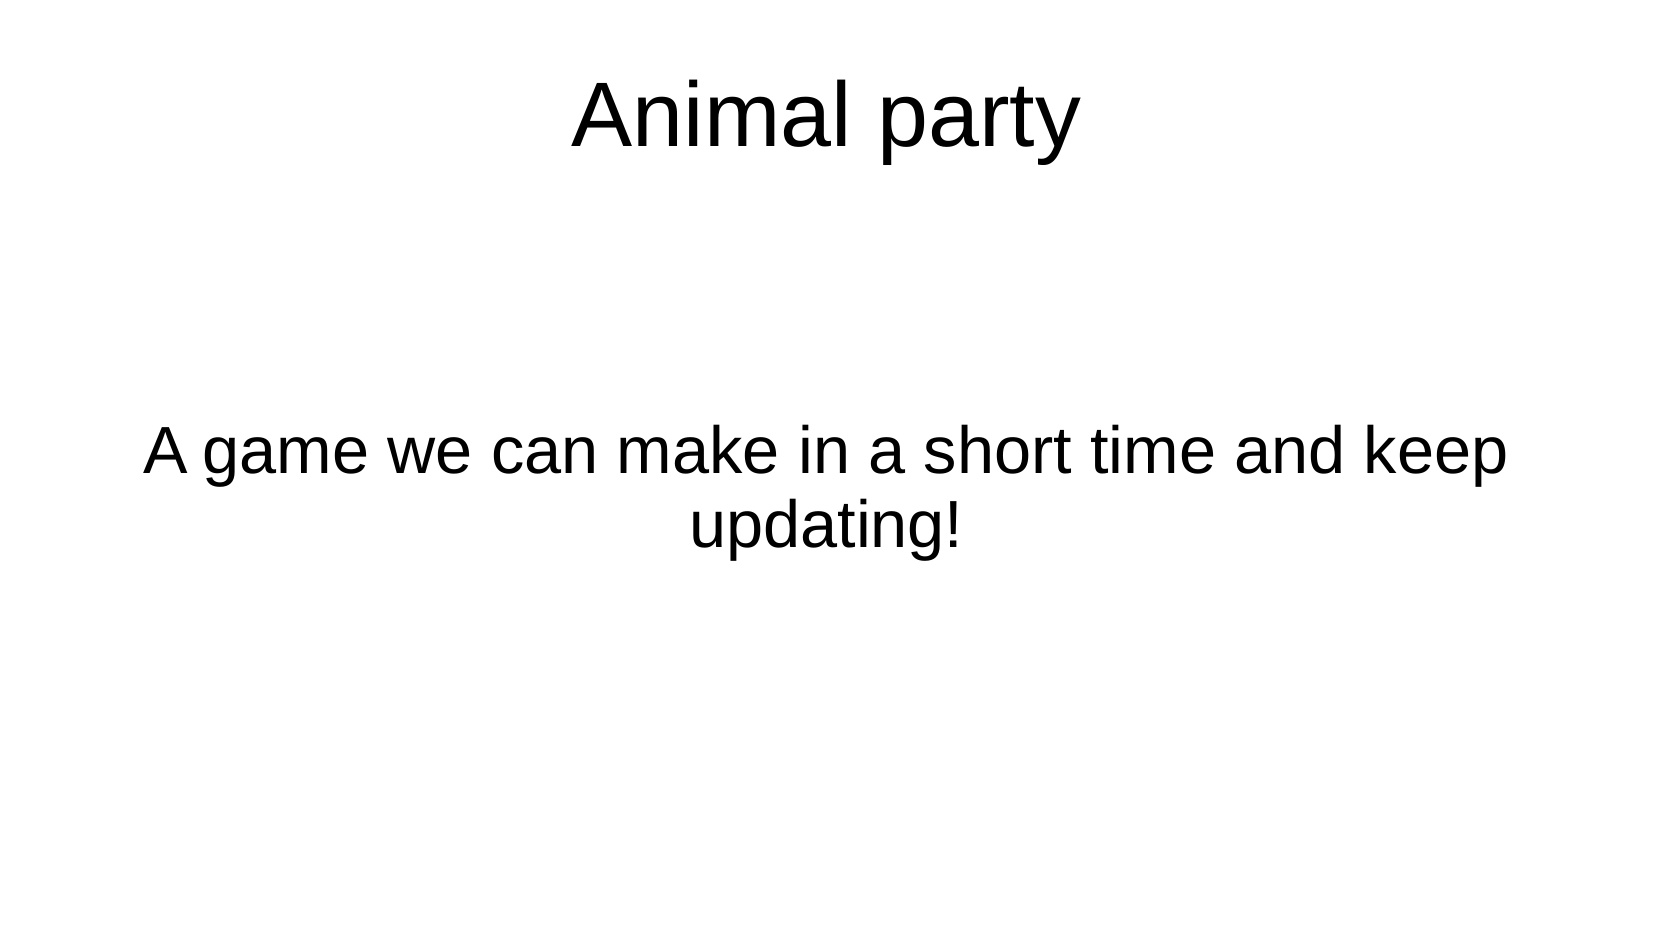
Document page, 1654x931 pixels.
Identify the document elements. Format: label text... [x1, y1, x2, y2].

title Animal party [82, 37, 1571, 193]
subtitle A game we can make in a short time and keep updating! [82, 217, 1571, 758]
